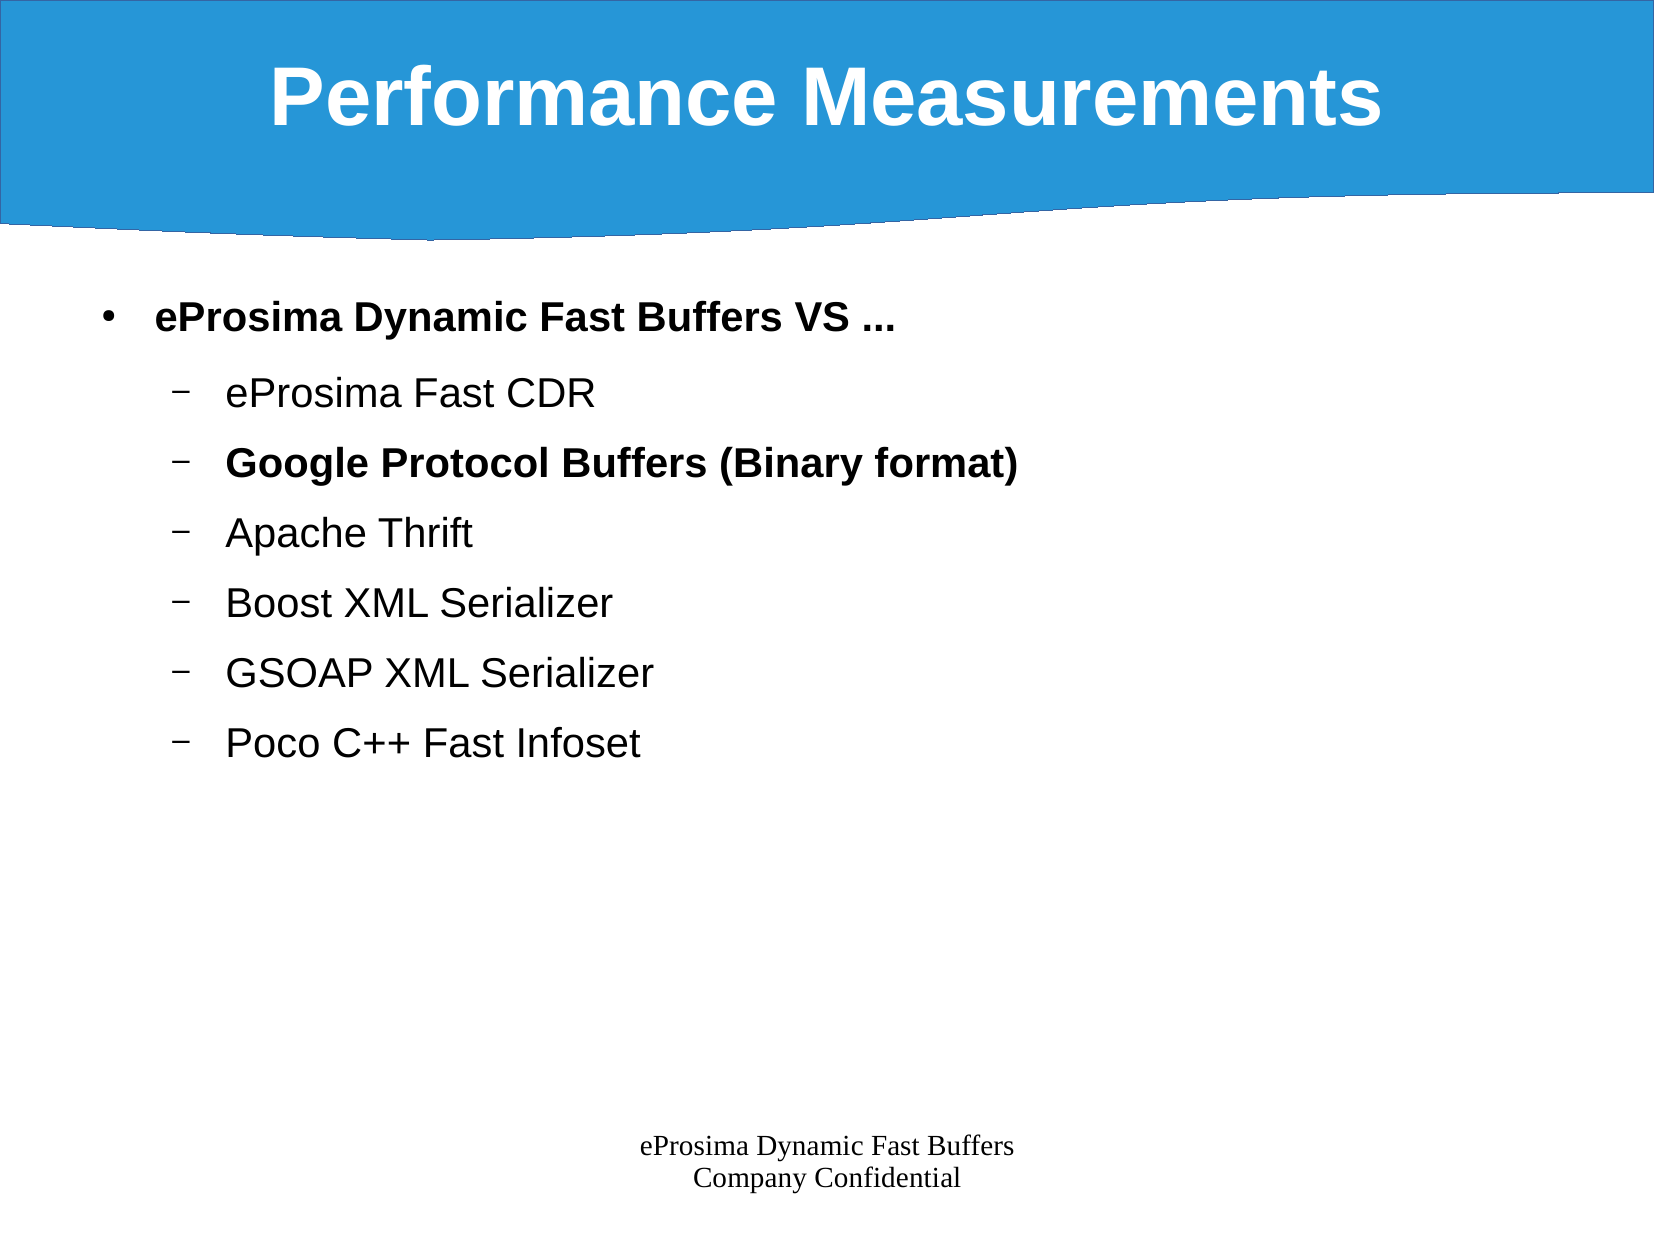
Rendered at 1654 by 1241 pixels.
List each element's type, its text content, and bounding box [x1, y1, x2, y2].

list eProsima Dynamic Fast Buffers VS ... eProsima Fast CDR Google Protocol Buffers (Binary format) Apache Thrift Boost XML Serializer GSOAP XML Serializer Poco C++ Fast Infoset [83, 293, 1456, 1144]
text_box Performance Measurements [0, 0, 1654, 241]
